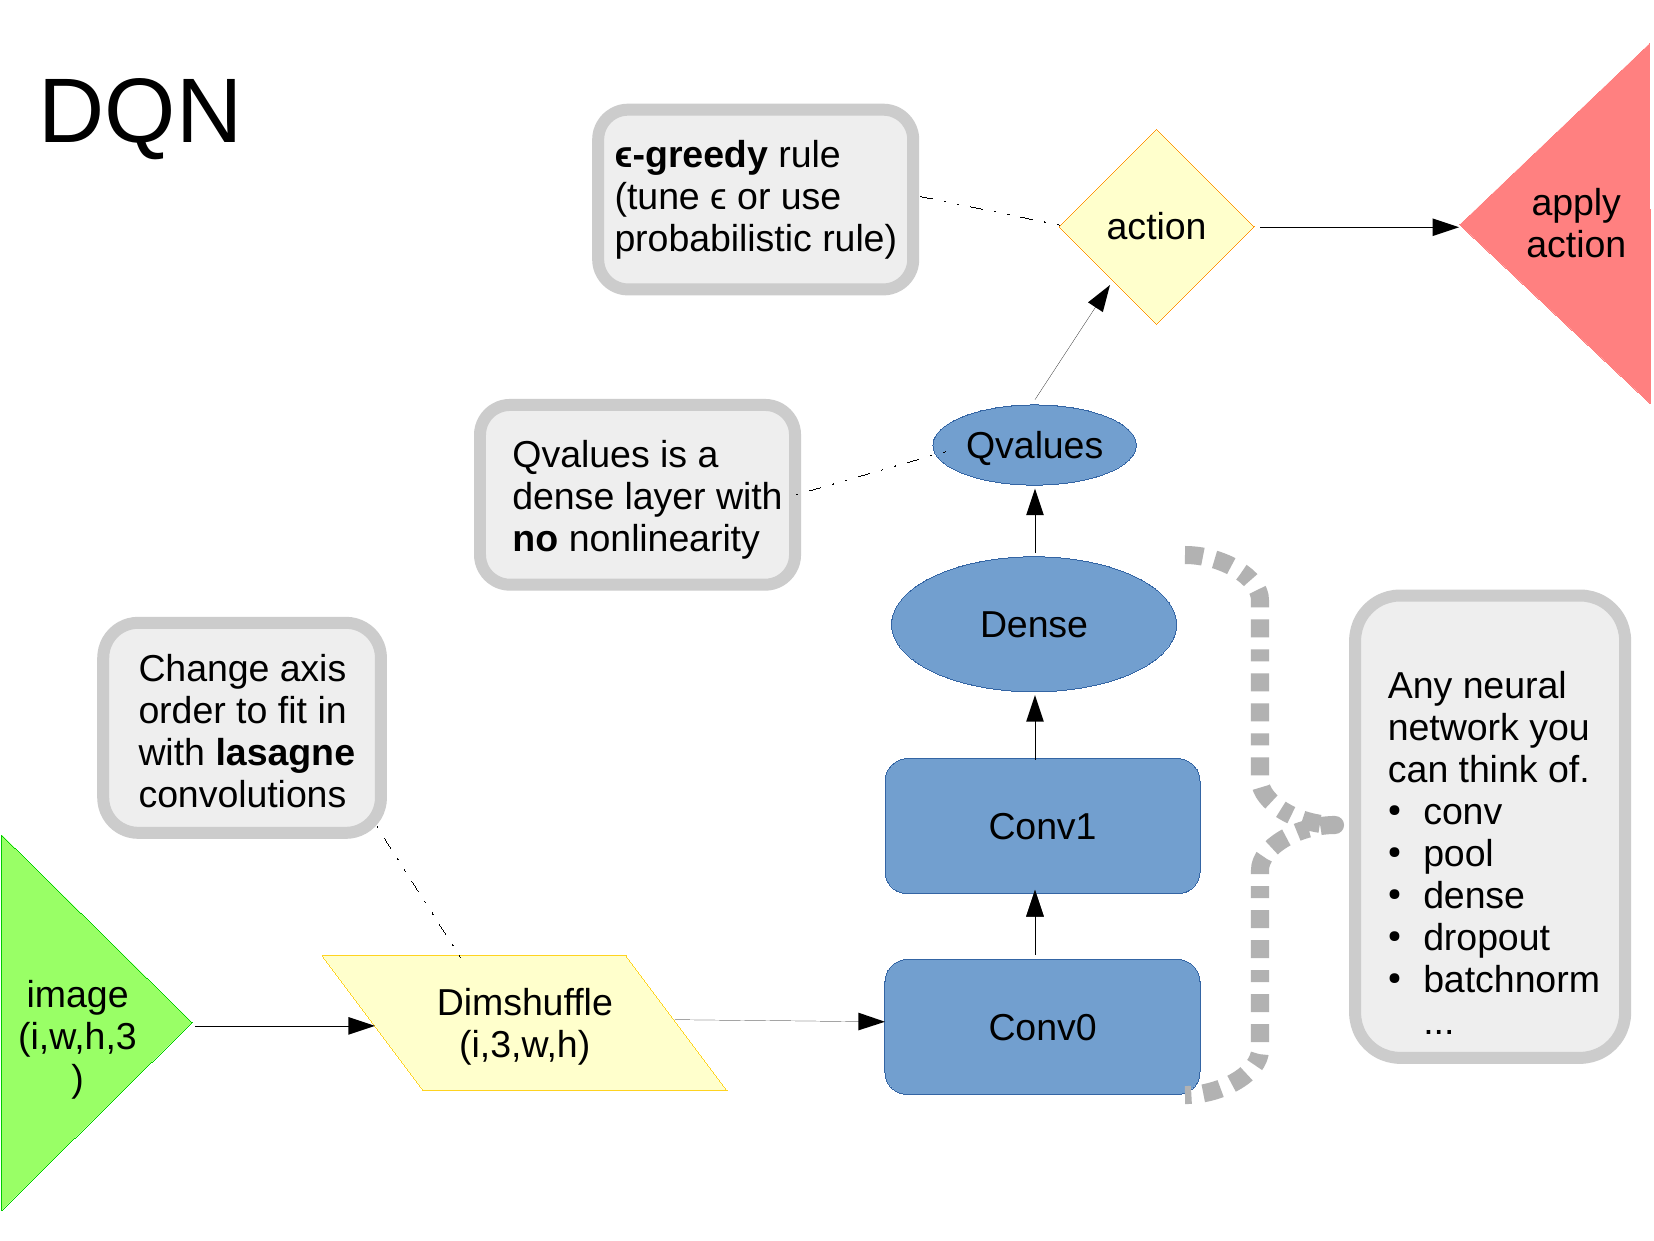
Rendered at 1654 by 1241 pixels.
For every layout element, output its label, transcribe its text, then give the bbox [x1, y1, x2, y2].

text_box apply action [1457, 165, 1654, 282]
text_box [1522, 43, 1650, 165]
text_box image (i,w,h,3) [0, 957, 167, 1075]
text_box Change axis order to fit in with lasagne convolutions [123, 640, 376, 824]
text_box [103, 622, 381, 833]
text_box Dense [891, 556, 1177, 692]
text_box [603, 277, 908, 290]
text_box Dimshuffle (i,3,w,h) [322, 955, 728, 1091]
text_box Qvalues is a dense layer with no nonlinearity [497, 426, 813, 568]
text_box [480, 404, 794, 585]
text_box [1, 835, 126, 957]
text_box Qvalues [932, 404, 1137, 486]
text_box [1376, 1051, 1604, 1058]
text_box action [1059, 129, 1255, 325]
text_box DQN [15, 42, 267, 286]
text_box Conv0 [884, 959, 1201, 1095]
text_box [1520, 282, 1651, 404]
text_box Conv1 [885, 758, 1201, 894]
text_box ϵ-greedy rule (tune ϵ or use probabilistic rule) [590, 117, 934, 277]
text_box [1, 1075, 139, 1211]
text_box Any neural network you can think of. conv pool dense dropout batchnorm ... [1373, 657, 1654, 1051]
text_box [608, 109, 903, 117]
text_box [1355, 595, 1626, 1049]
text_box [167, 997, 193, 1048]
